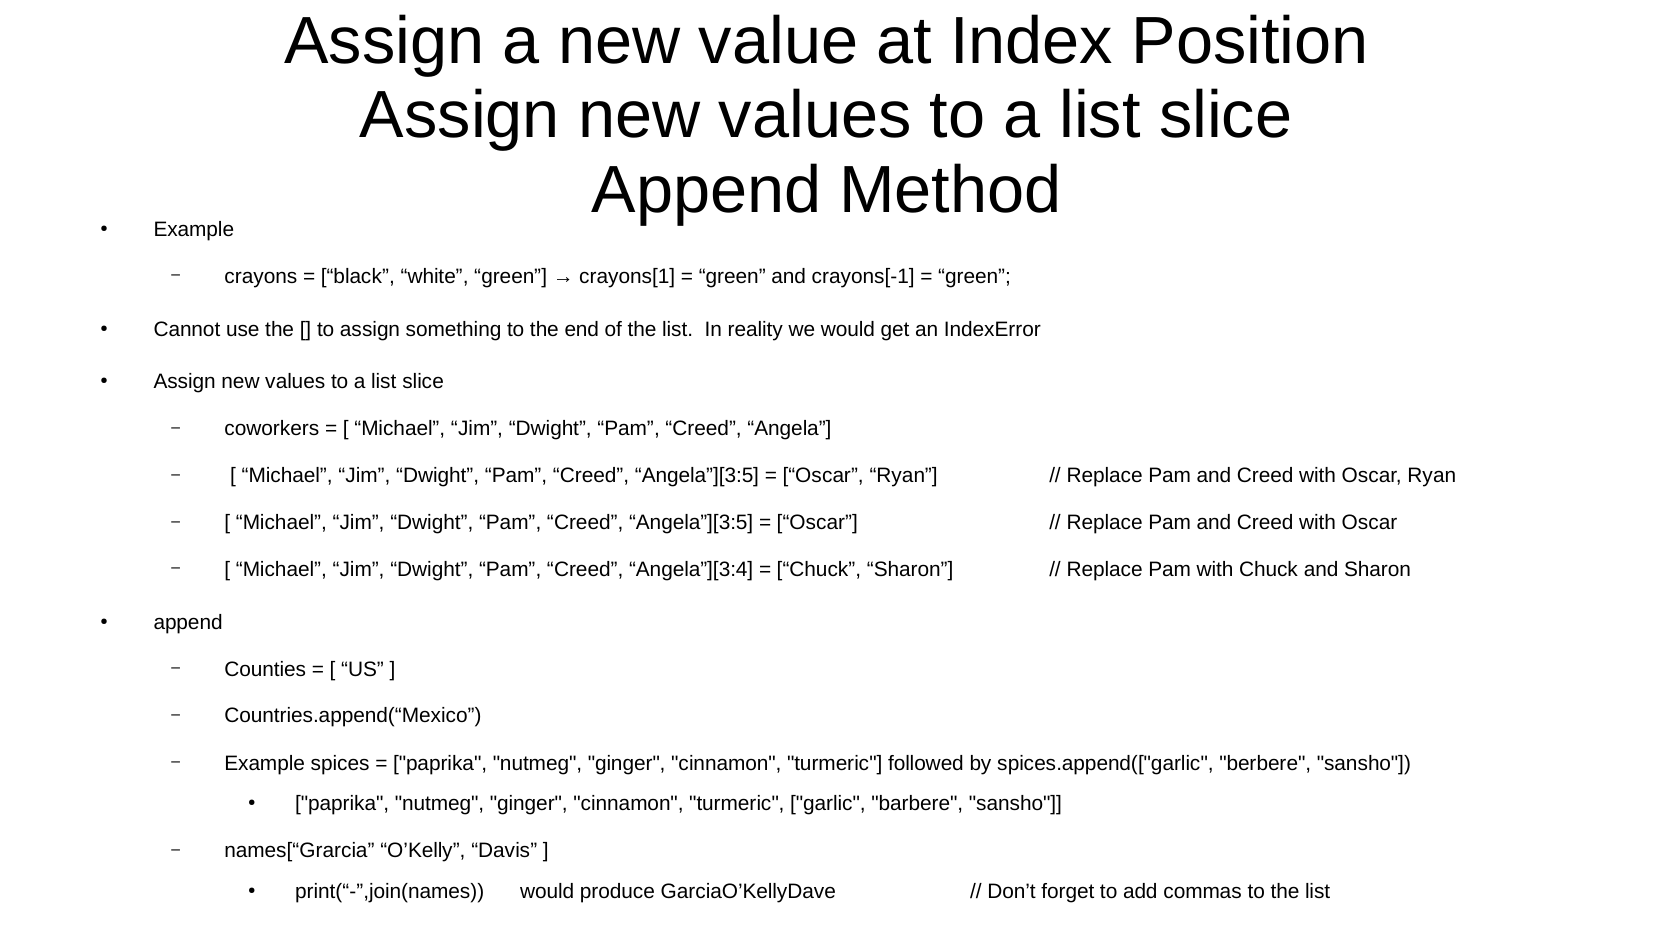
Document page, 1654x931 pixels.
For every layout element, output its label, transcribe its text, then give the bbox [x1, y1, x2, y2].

title Assign a new value at Index Position Assign new values to a list slice Append Method [82, 2, 1571, 217]
list Example crayons = [“black”, “white”, “green”] → crayons[1] = “green” and crayons[-1] = “green”; Cannot use the [] to assign something to the end of the list. In reality we would get an IndexError Assign new values to a list slice coworkers = [ “Michael”, “Jim”, “Dwight”, “Pam”, “Creed”, “Angela”] [ “Michael”, “Jim”, “Dwight”, “Pam”, “Creed”, “Angela”][3:5] = [“Oscar”, “Ryan”] // Replace Pam and Creed with Oscar, Ryan [ “Michael”, “Jim”, “Dwight”, “Pam”, “Creed”, “Angela”][3:5] = [“Oscar”] // Replace Pam and Creed with Oscar [ “Michael”, “Jim”, “Dwight”, “Pam”, “Creed”, “Angela”][3:4] = [“Chuck”, “Sharon”] // Replace Pam with Chuck and Sharon append Counties = [ “US” ] Countries.append(“Mexico”) Example spices = ["paprika", "nutmeg", "ginger", "cinnamon", "turmeric"] followed by spices.append(["garlic", "berbere", "sansho"]) ["paprika", "nutmeg", "ginger", "cinnamon", "turmeric", ["garlic", "barbere", "sansho"]] names[“Grarcia” “O’Kelly”, “Davis” ] print(“-”,join(names)) would produce GarciaO’KellyDave // Don’t forget to add commas to the list [82, 217, 1576, 916]
